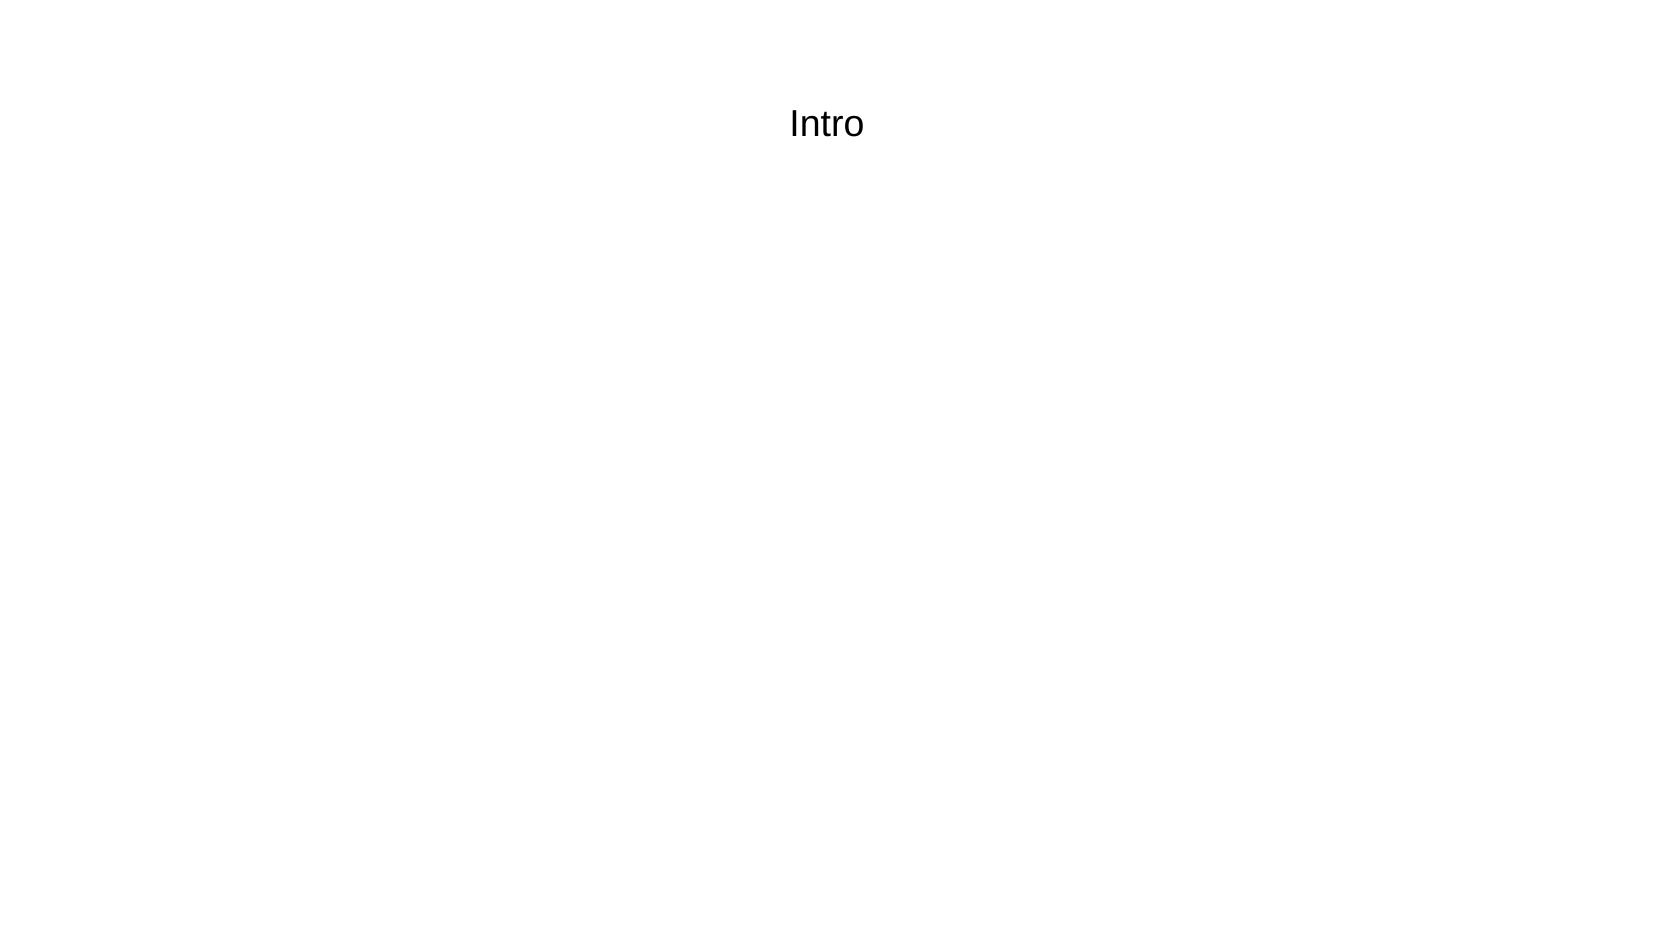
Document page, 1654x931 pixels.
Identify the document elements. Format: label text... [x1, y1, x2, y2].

title Intro [82, 45, 1571, 201]
